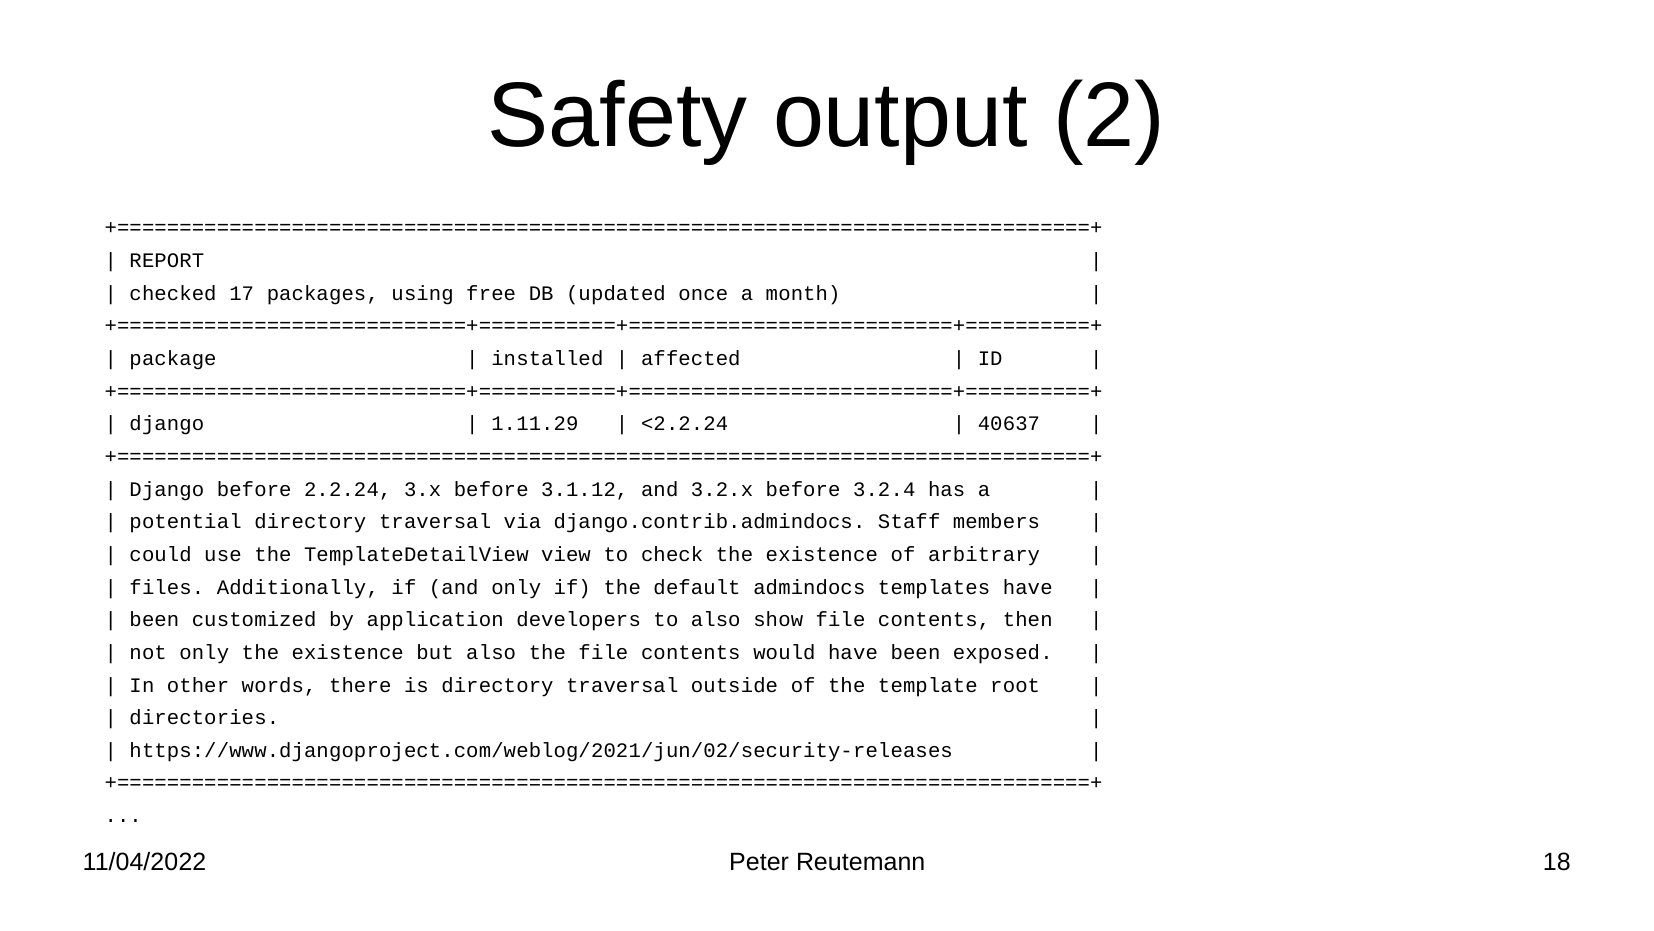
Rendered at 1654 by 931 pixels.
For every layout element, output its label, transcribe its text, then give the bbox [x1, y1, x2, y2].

list +==============================================================================+ | REPORT | | checked 17 packages, using free DB (updated once a month) | +============================+===========+==========================+==========+ | package | installed | affected | ID | +============================+===========+==========================+==========+ | django | 1.11.29 | <2.2.24 | 40637 | +==============================================================================+ | Django before 2.2.24, 3.x before 3.1.12, and 3.2.x before 3.2.4 has a | | potential directory traversal via django.contrib.admindocs. Staff members | | could use the TemplateDetailView view to check the existence of arbitrary | | files. Additionally, if (and only if) the default admindocs templates have | | been customized by application developers to also show file contents, then | | not only the existence but also the file contents would have been exposed. | | In other words, there is directory traversal outside of the template root | | directories. | | https://www.djangoproject.com/weblog/2021/jun/02/security-releases | +==============================================================================+ ... [82, 217, 1571, 839]
title Safety output (2) [82, 37, 1571, 193]
